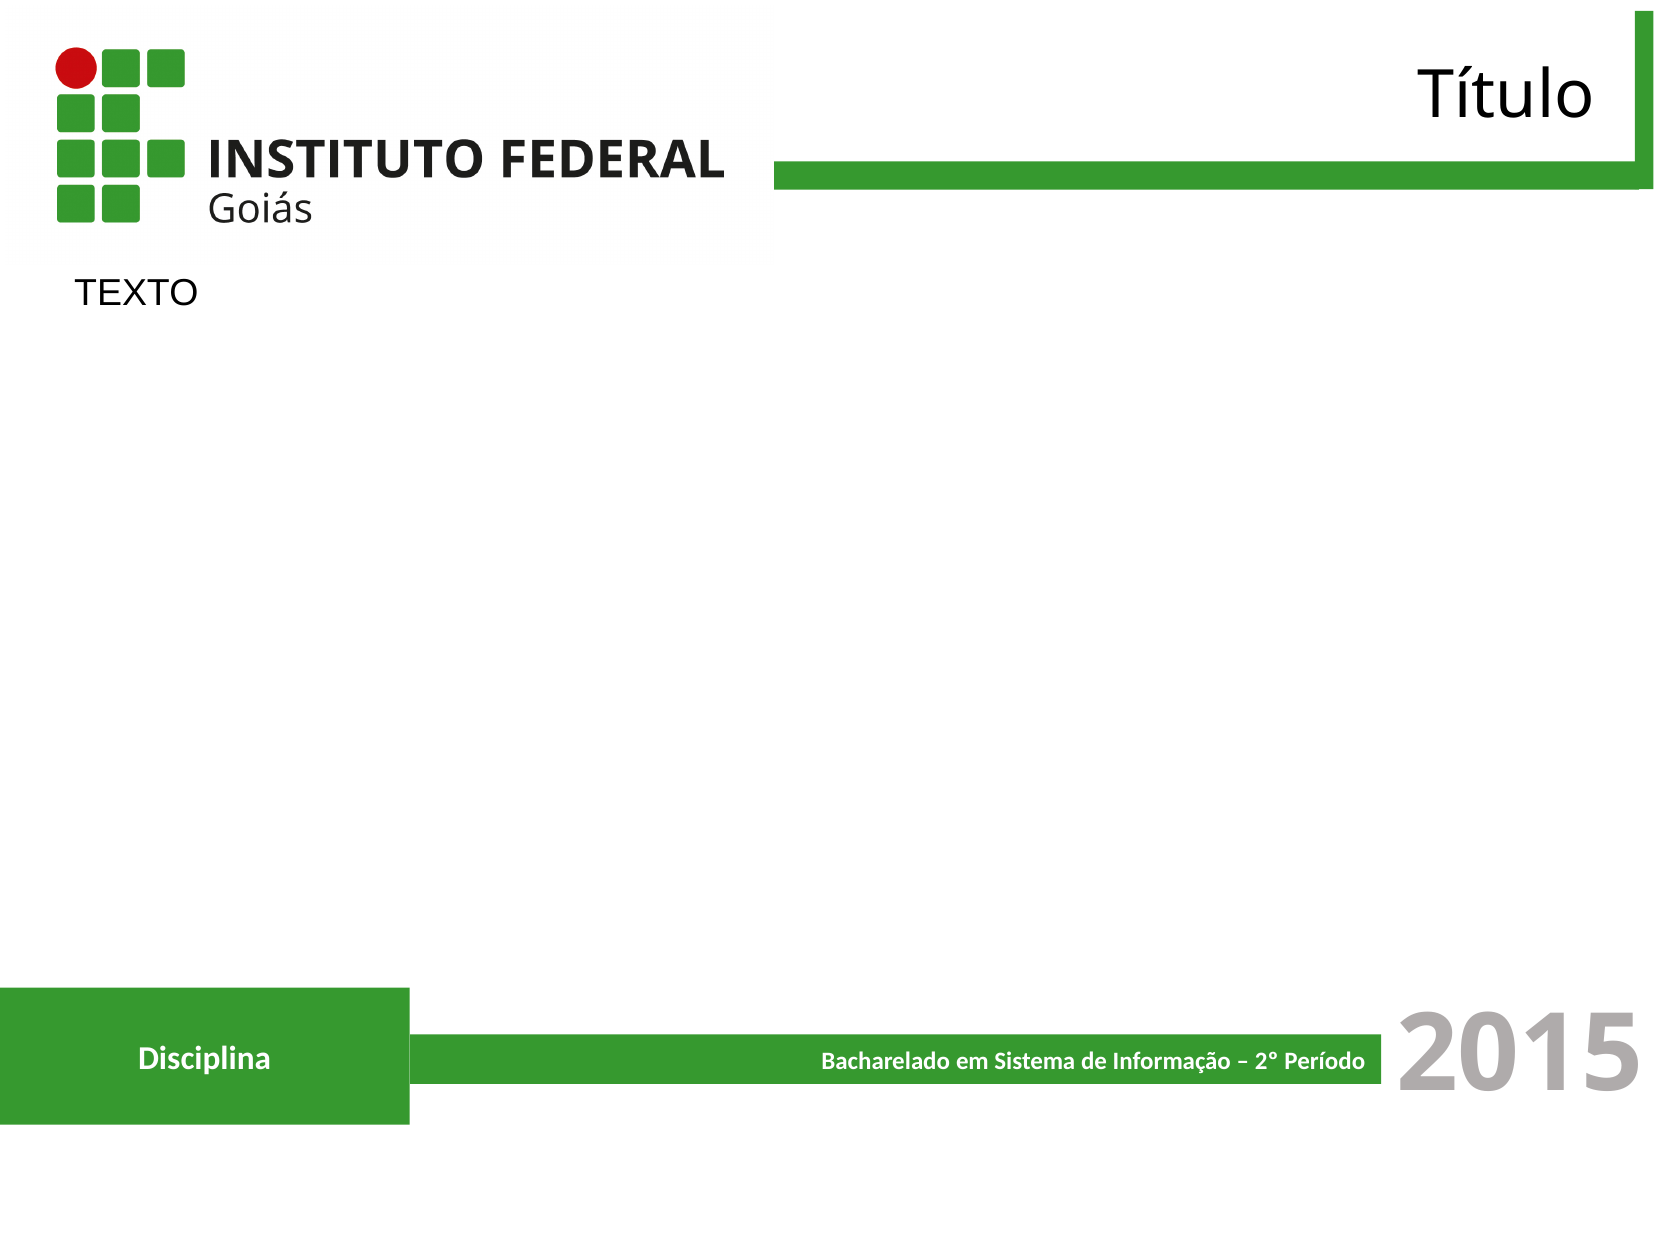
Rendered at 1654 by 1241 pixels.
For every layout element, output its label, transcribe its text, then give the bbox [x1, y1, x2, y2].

text_box TEXTO [59, 264, 1615, 940]
text_box Disciplina [0, 987, 410, 1125]
text_box 2015 [1381, 975, 1648, 1125]
text_box Bacharelado em Sistema de Informação – 2º Período [410, 1034, 1382, 1084]
text_box Título [860, 42, 1610, 138]
picture [5, 5, 774, 265]
text_box [774, 10, 1654, 190]
